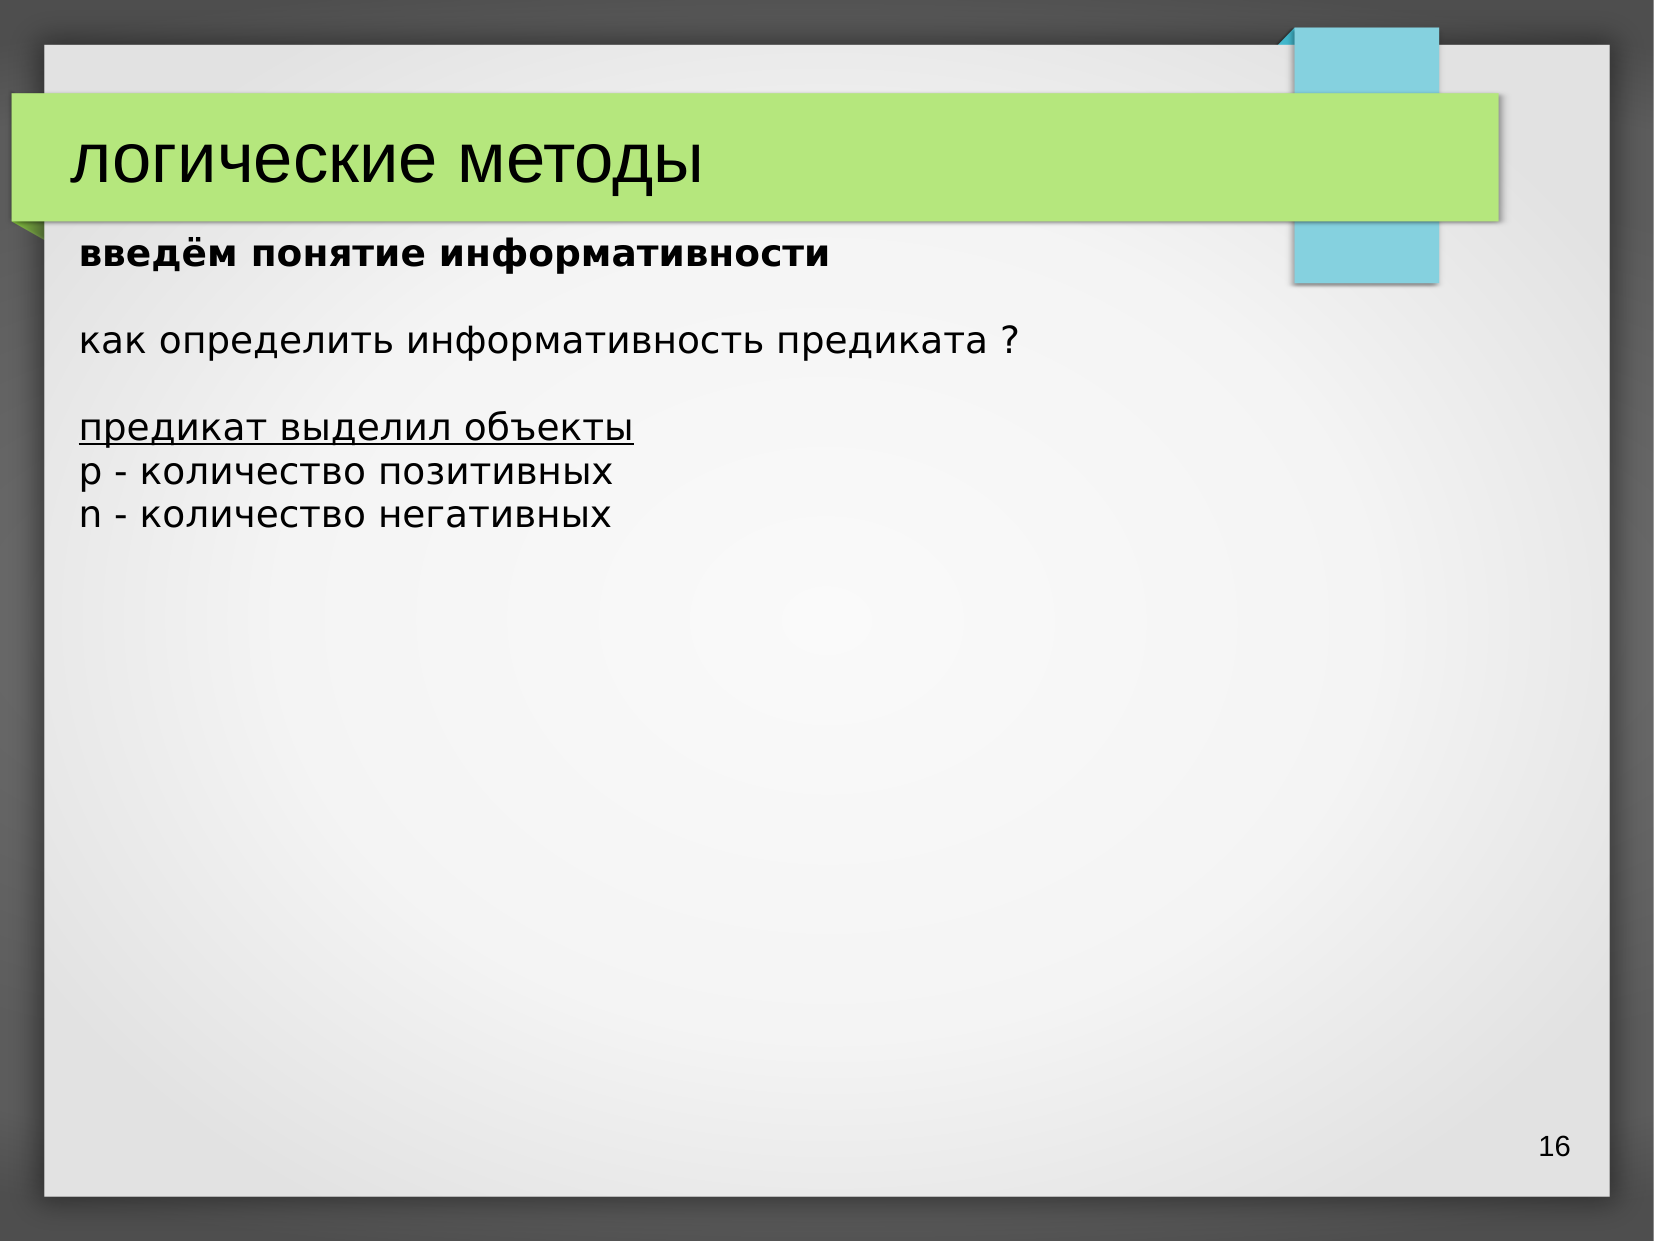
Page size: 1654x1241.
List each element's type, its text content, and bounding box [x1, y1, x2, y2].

picture [0, 0, 1654, 1241]
text_box введём понятие информативности как определить информативность предиката ? предикат выделил объекты p - количество позитивных n - количество негативных [63, 224, 1052, 632]
title логические методы [70, 118, 1205, 199]
